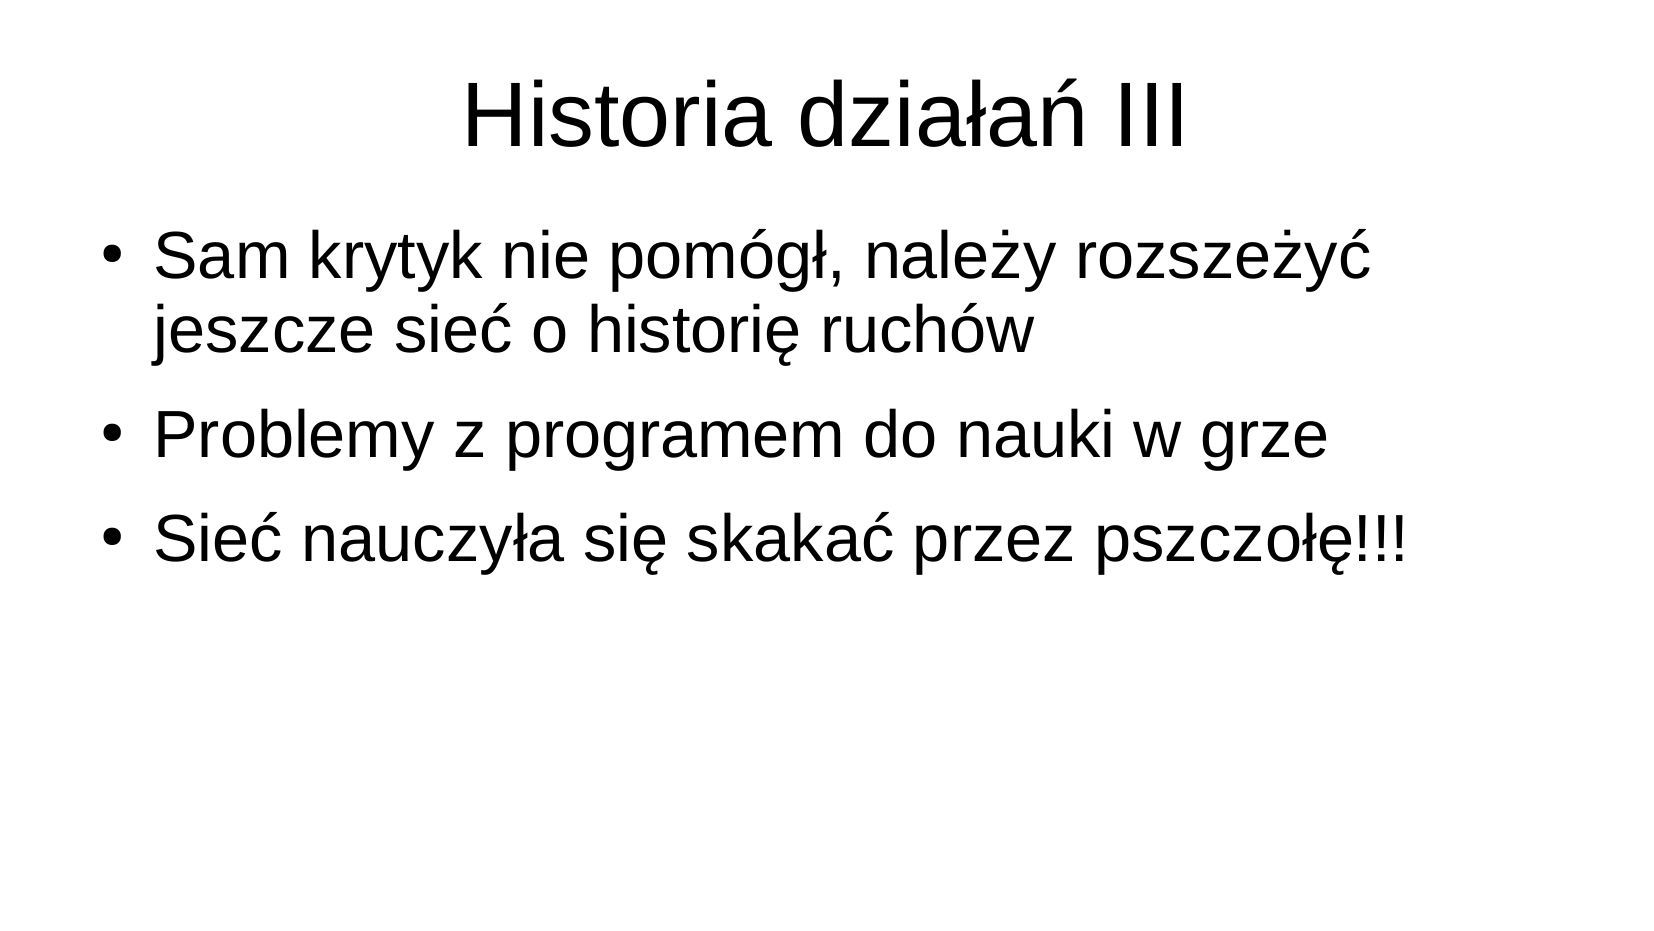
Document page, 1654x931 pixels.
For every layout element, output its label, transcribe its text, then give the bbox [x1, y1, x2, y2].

title Historia działań III [82, 37, 1571, 193]
list Sam krytyk nie pomógł, należy rozszeżyć jeszcze sieć o historię ruchów Problemy z programem do nauki w grze Sieć nauczyła się skakać przez pszczołę!!! [82, 217, 1571, 758]
